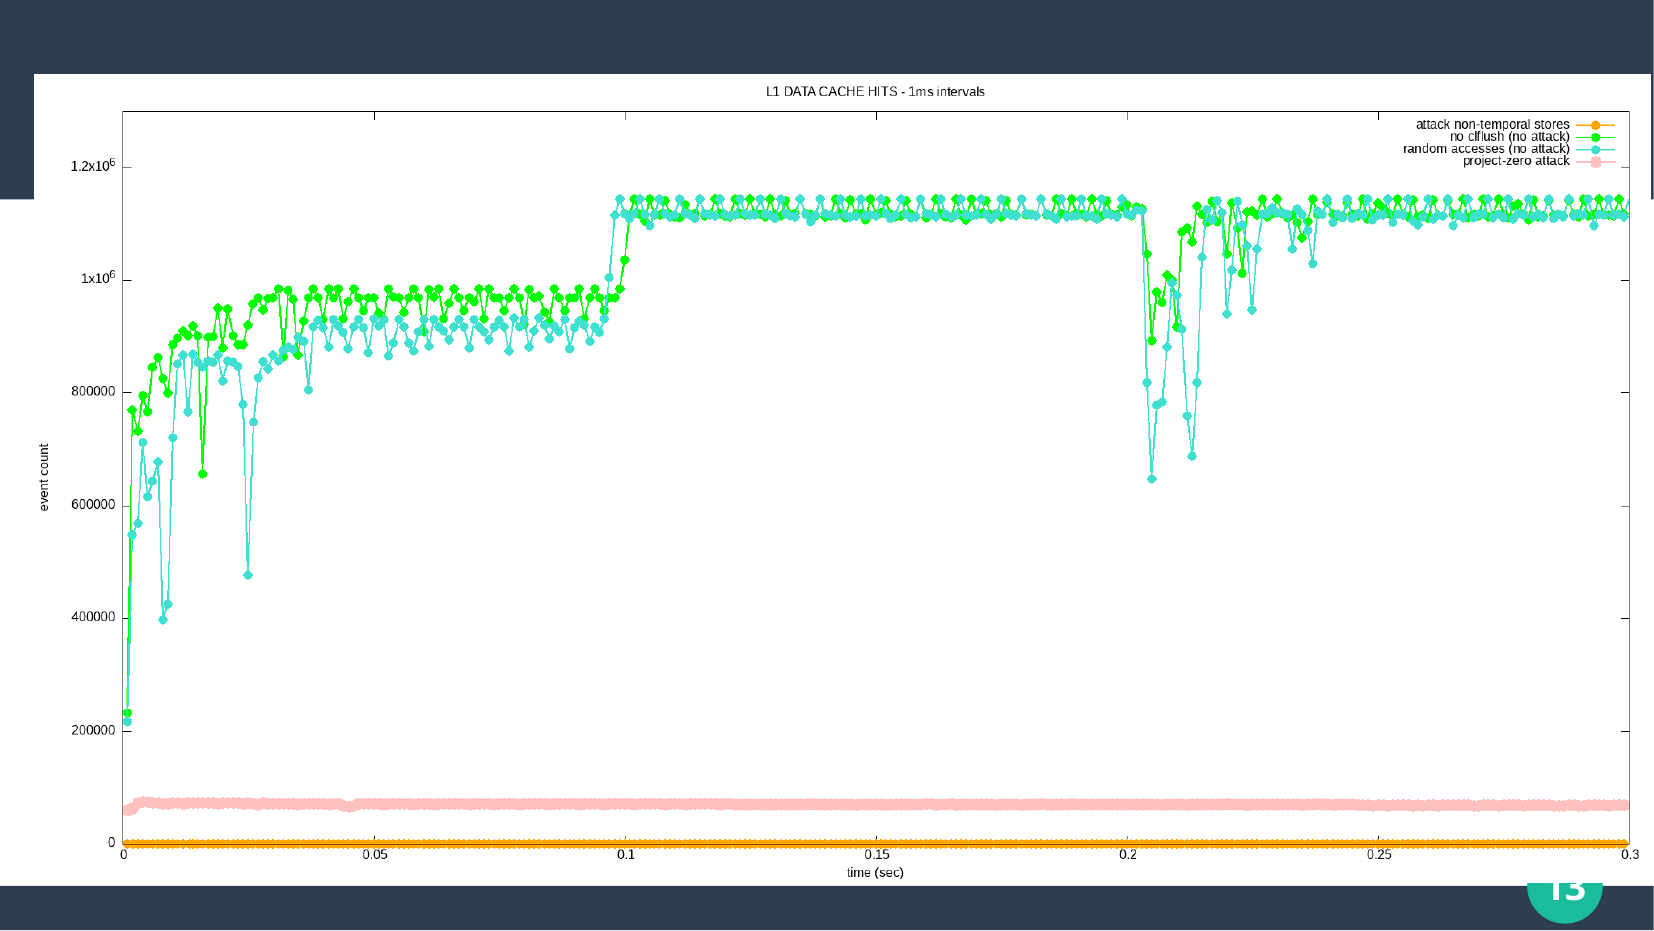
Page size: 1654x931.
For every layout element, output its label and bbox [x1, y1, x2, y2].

picture [34, 74, 1651, 883]
